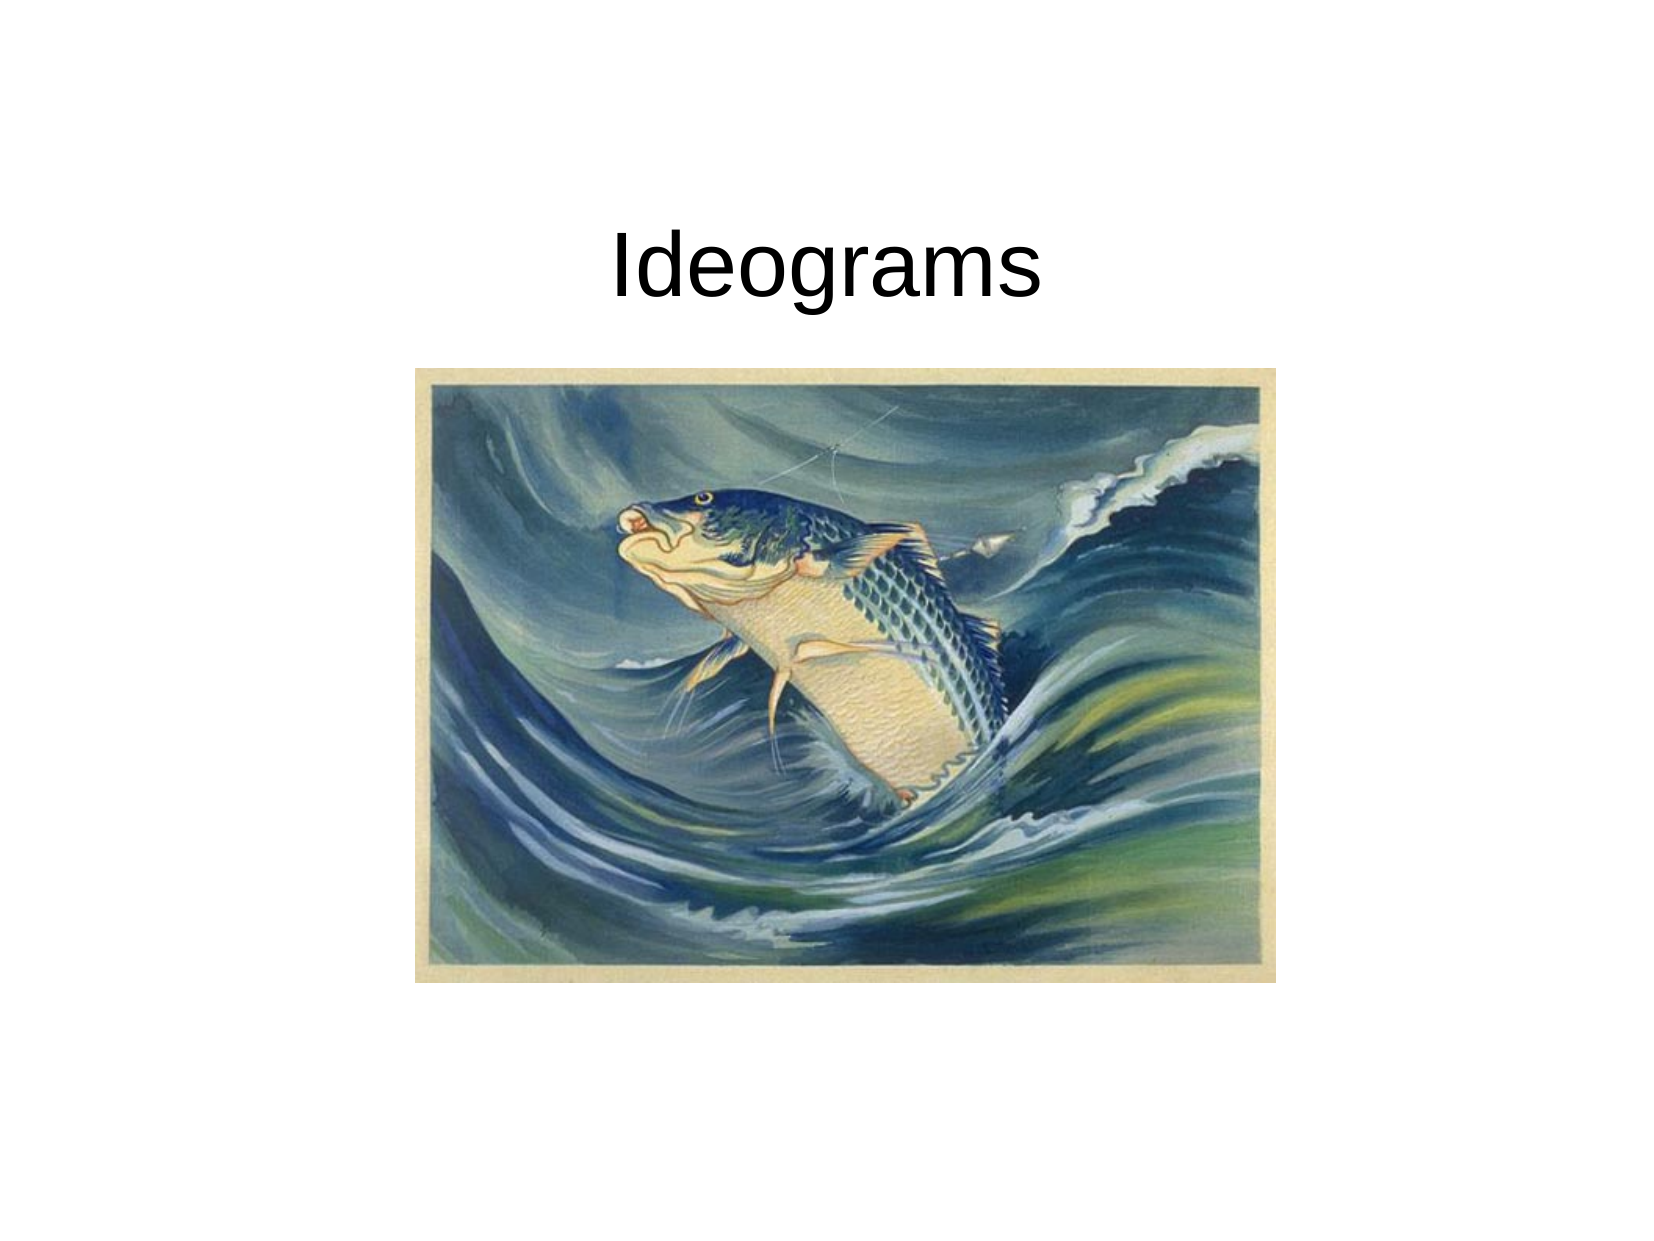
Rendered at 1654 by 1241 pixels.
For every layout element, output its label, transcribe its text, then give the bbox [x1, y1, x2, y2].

title Ideograms [82, 161, 1571, 369]
picture [415, 368, 1276, 983]
